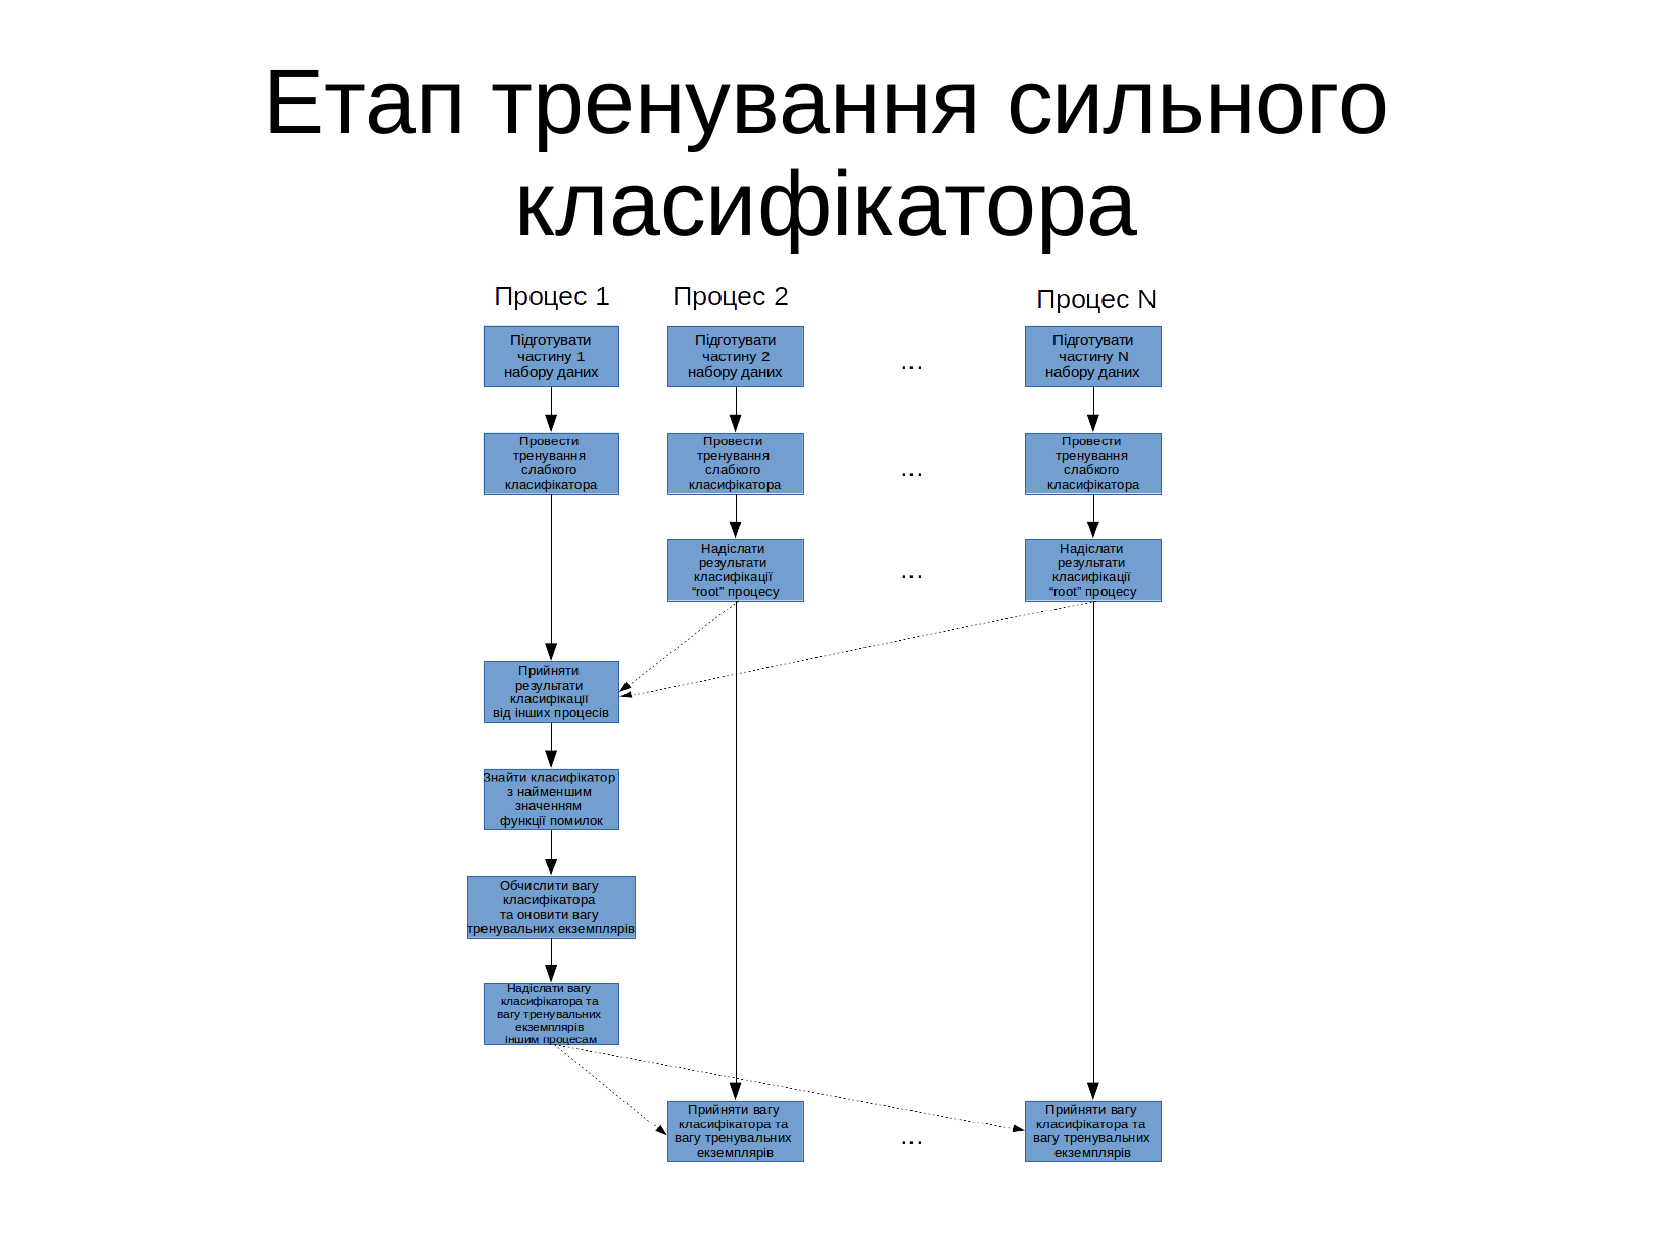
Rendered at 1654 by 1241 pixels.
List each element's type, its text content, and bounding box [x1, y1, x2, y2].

picture [435, 269, 1246, 1241]
title Етап тренування сильного класифікатора [82, 49, 1571, 257]
